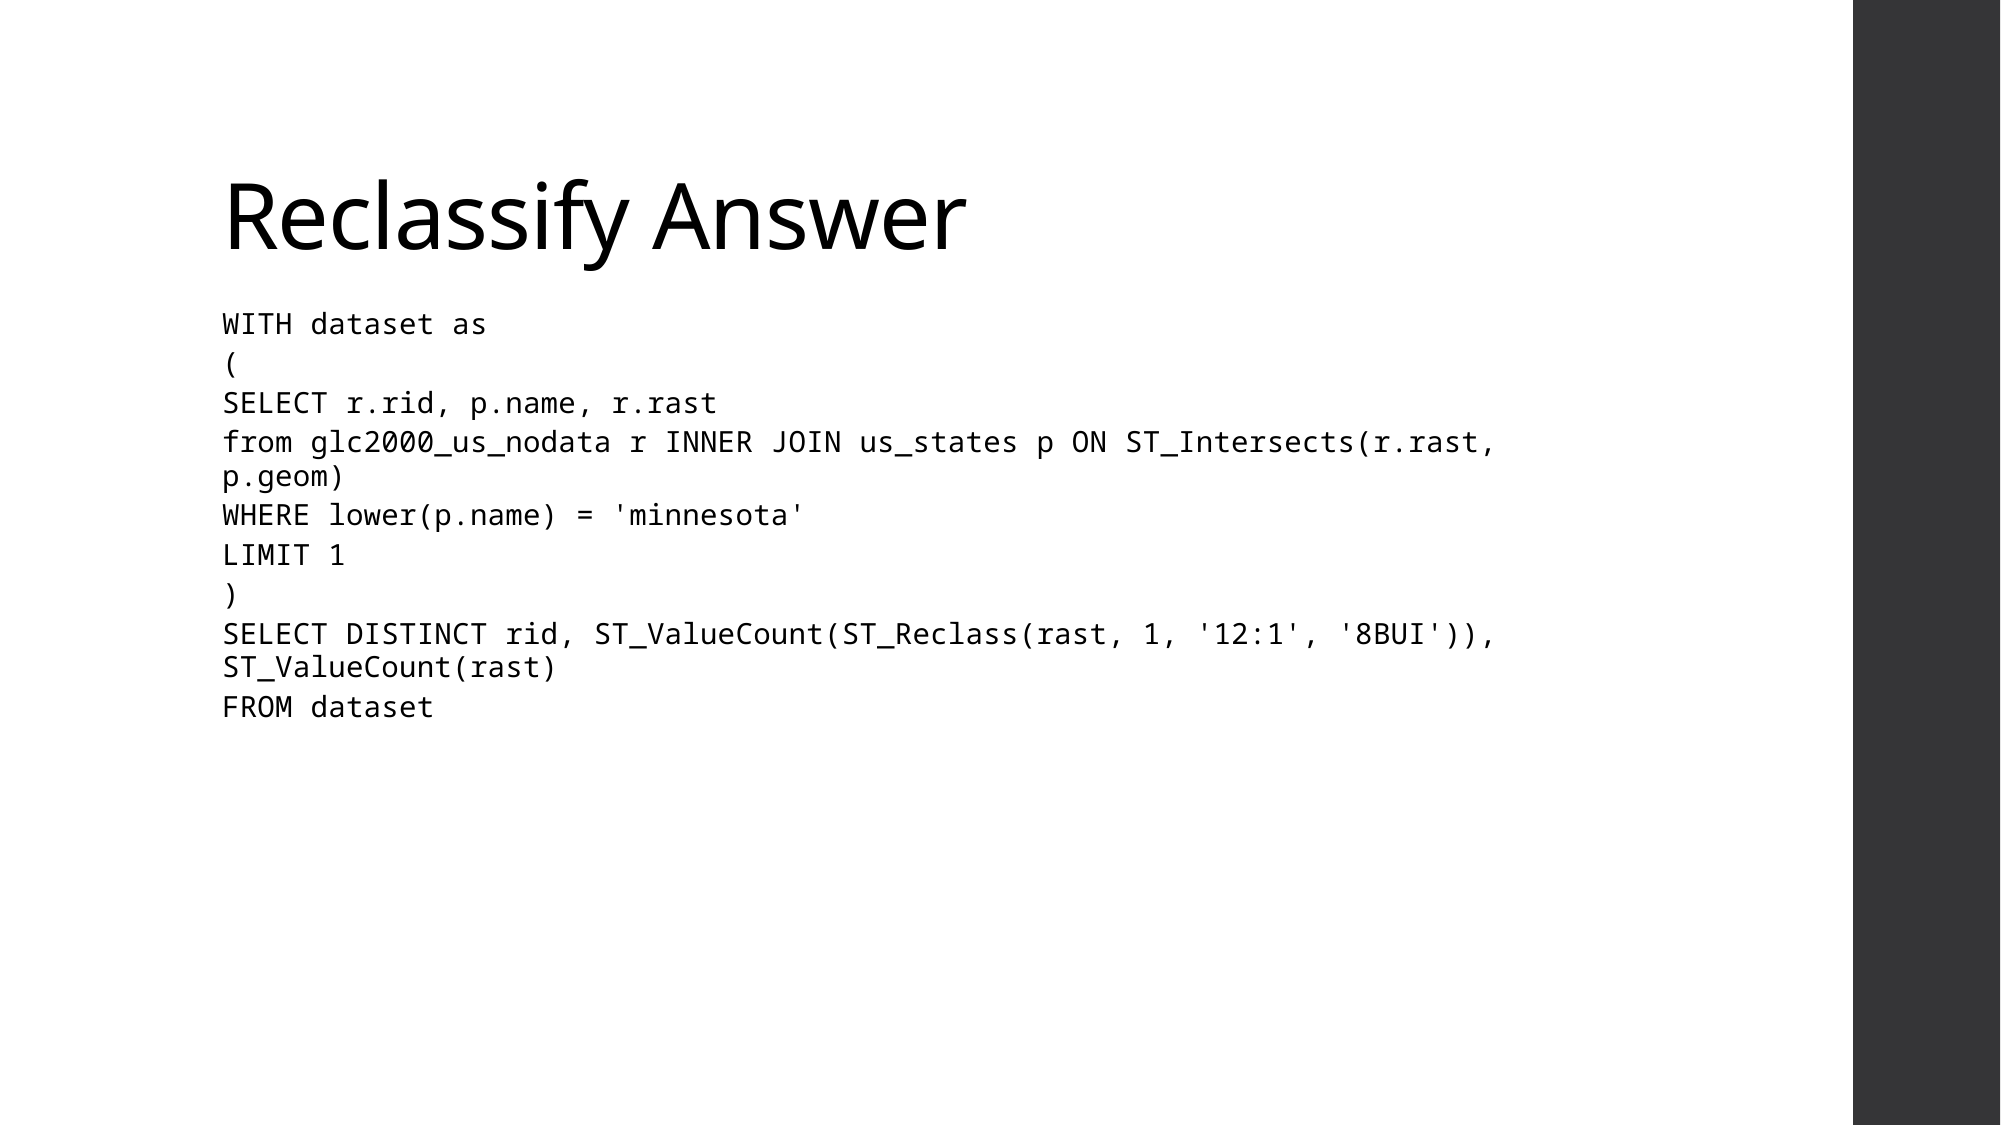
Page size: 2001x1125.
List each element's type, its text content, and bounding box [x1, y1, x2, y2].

title Reclassify Answer [206, 60, 1797, 278]
list WITH dataset as ( SELECT r.rid, p.name, r.rast from glc2000_us_nodata r INNER JOIN us_states p ON ST_Intersects(r.rast, p.geom) WHERE lower(p.name) = 'minnesota' LIMIT 1 ) SELECT DISTINCT rid, ST_ValueCount(ST_Reclass(rast, 1, '12:1', '8BUI')), ST_ValueCount(rast) FROM dataset [206, 299, 1617, 1014]
